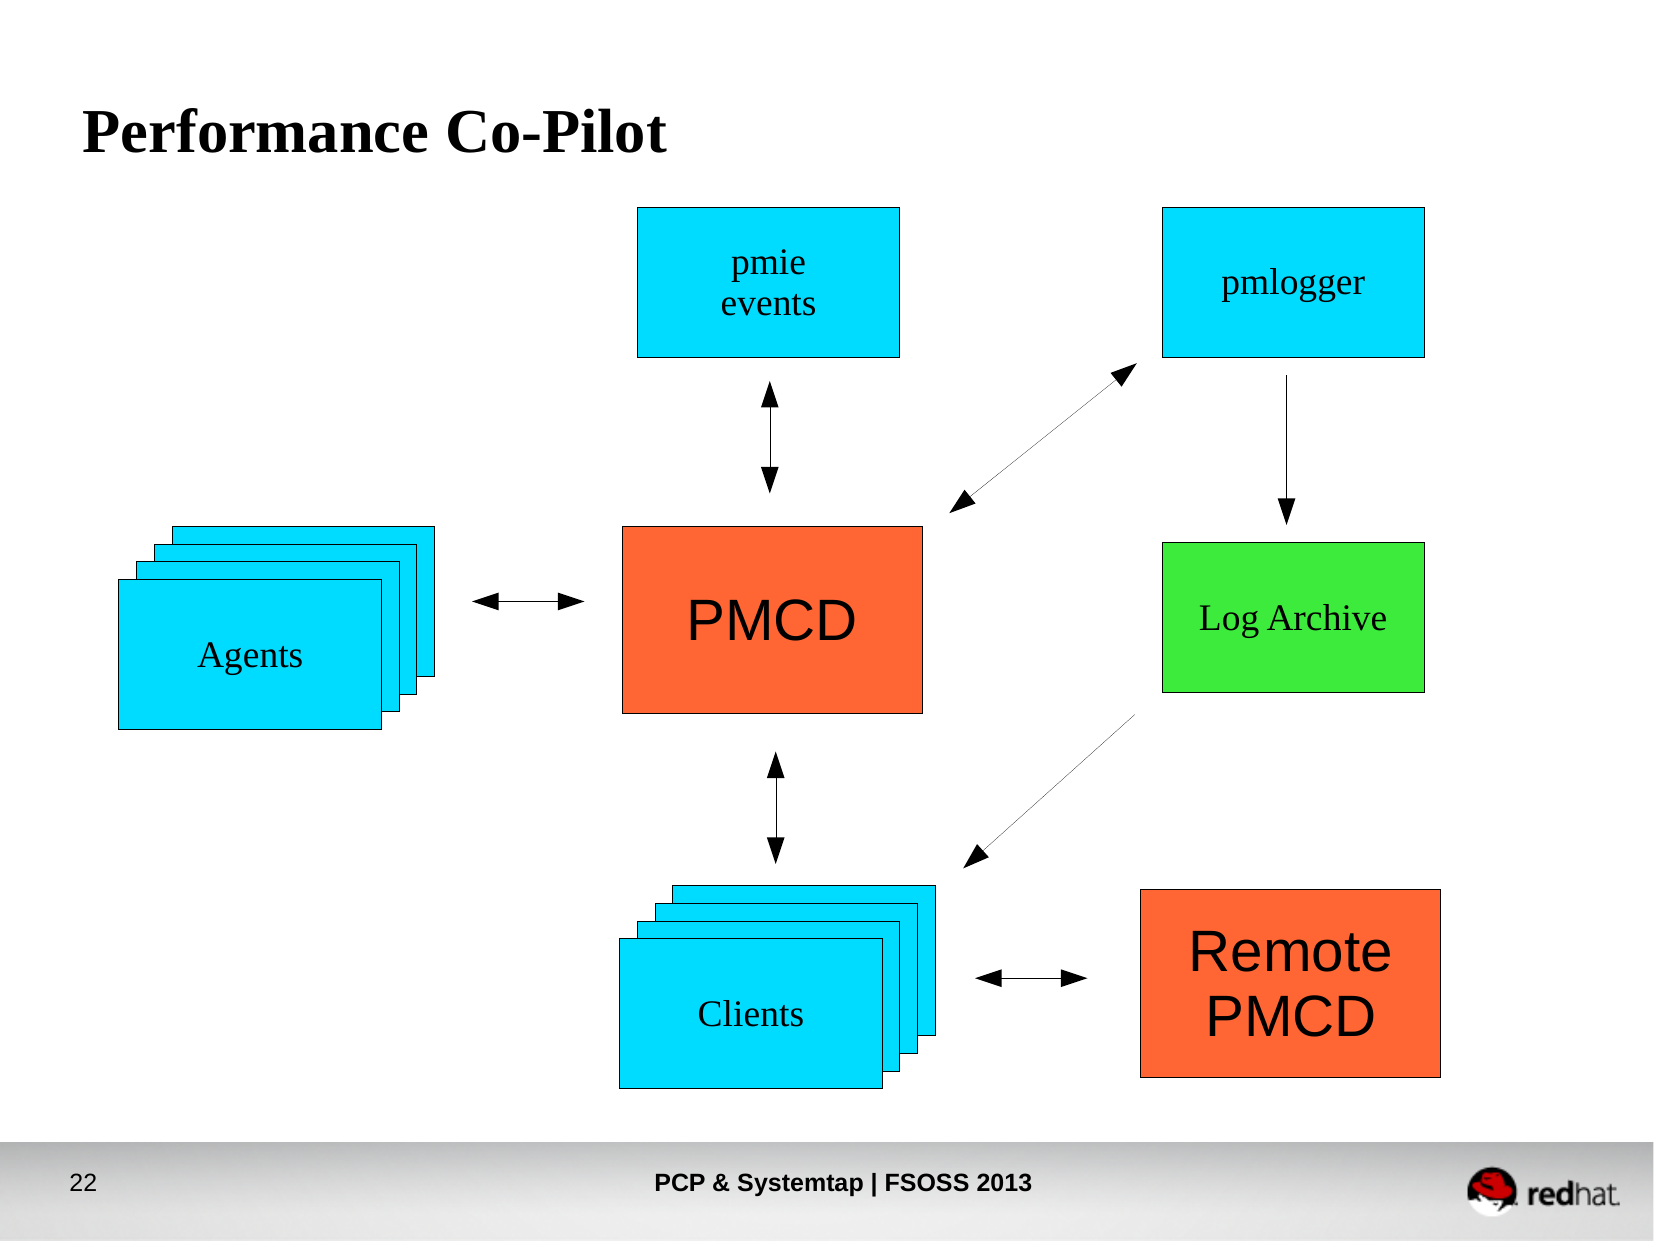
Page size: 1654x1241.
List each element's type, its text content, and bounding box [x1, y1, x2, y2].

text_box Remote PMCD [1140, 889, 1441, 1078]
text_box PMCD [622, 526, 923, 714]
text_box pmlogger [1162, 207, 1425, 358]
text_box Log Archive [1162, 542, 1425, 693]
text_box [136, 526, 435, 712]
picture [0, 1142, 1654, 1241]
title Performance Co-Pilot [82, 37, 1571, 226]
text_box Clients [619, 938, 883, 1089]
text_box pmie events [637, 207, 900, 358]
text_box [637, 885, 936, 1072]
text_box Agents [118, 579, 382, 730]
